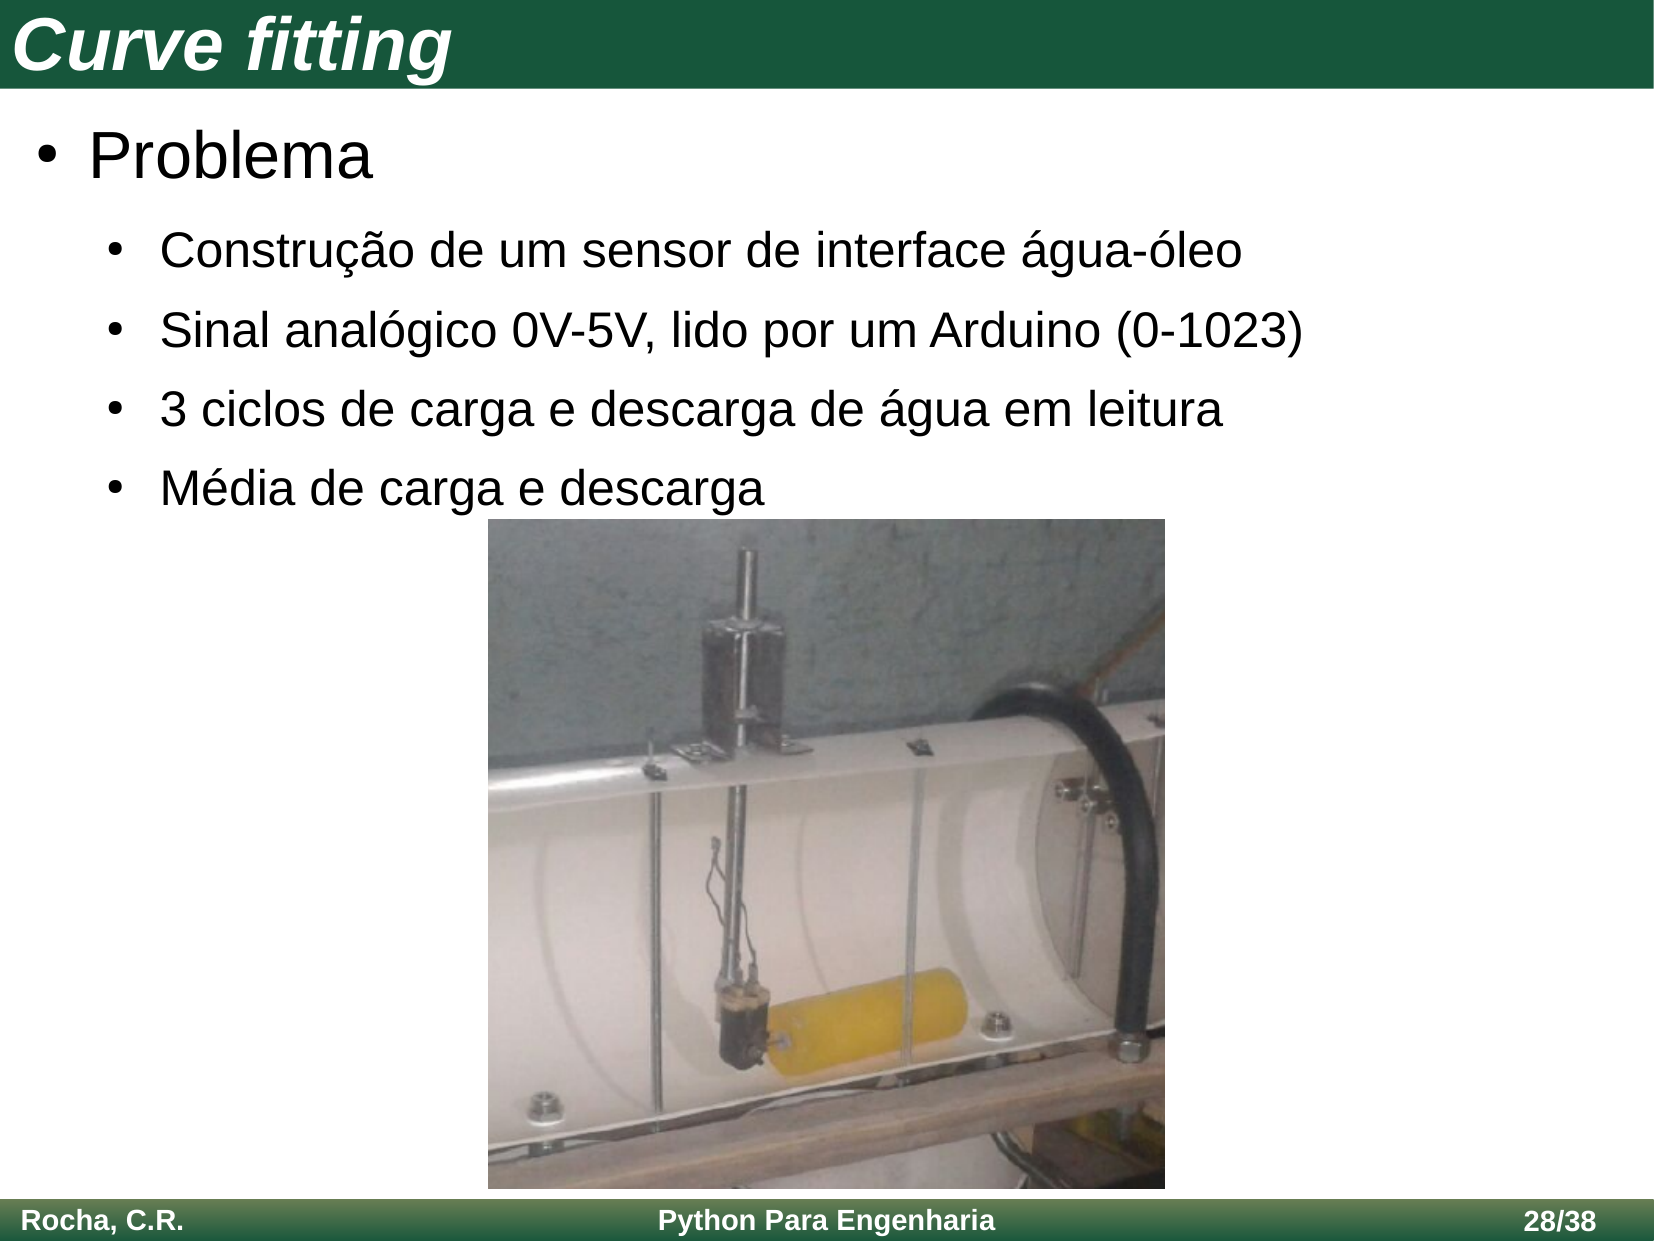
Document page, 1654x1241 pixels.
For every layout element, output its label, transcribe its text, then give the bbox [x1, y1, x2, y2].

list Problema Construção de um sensor de interface água-óleo Sinal analógico 0V-5V, lido por um Arduino (0-1023) 3 ciclos de carga e descarga de água em leitura Média de carga e descarga [17, 118, 1625, 1152]
picture [488, 519, 1165, 1189]
title Curve fitting [11, 0, 1625, 89]
